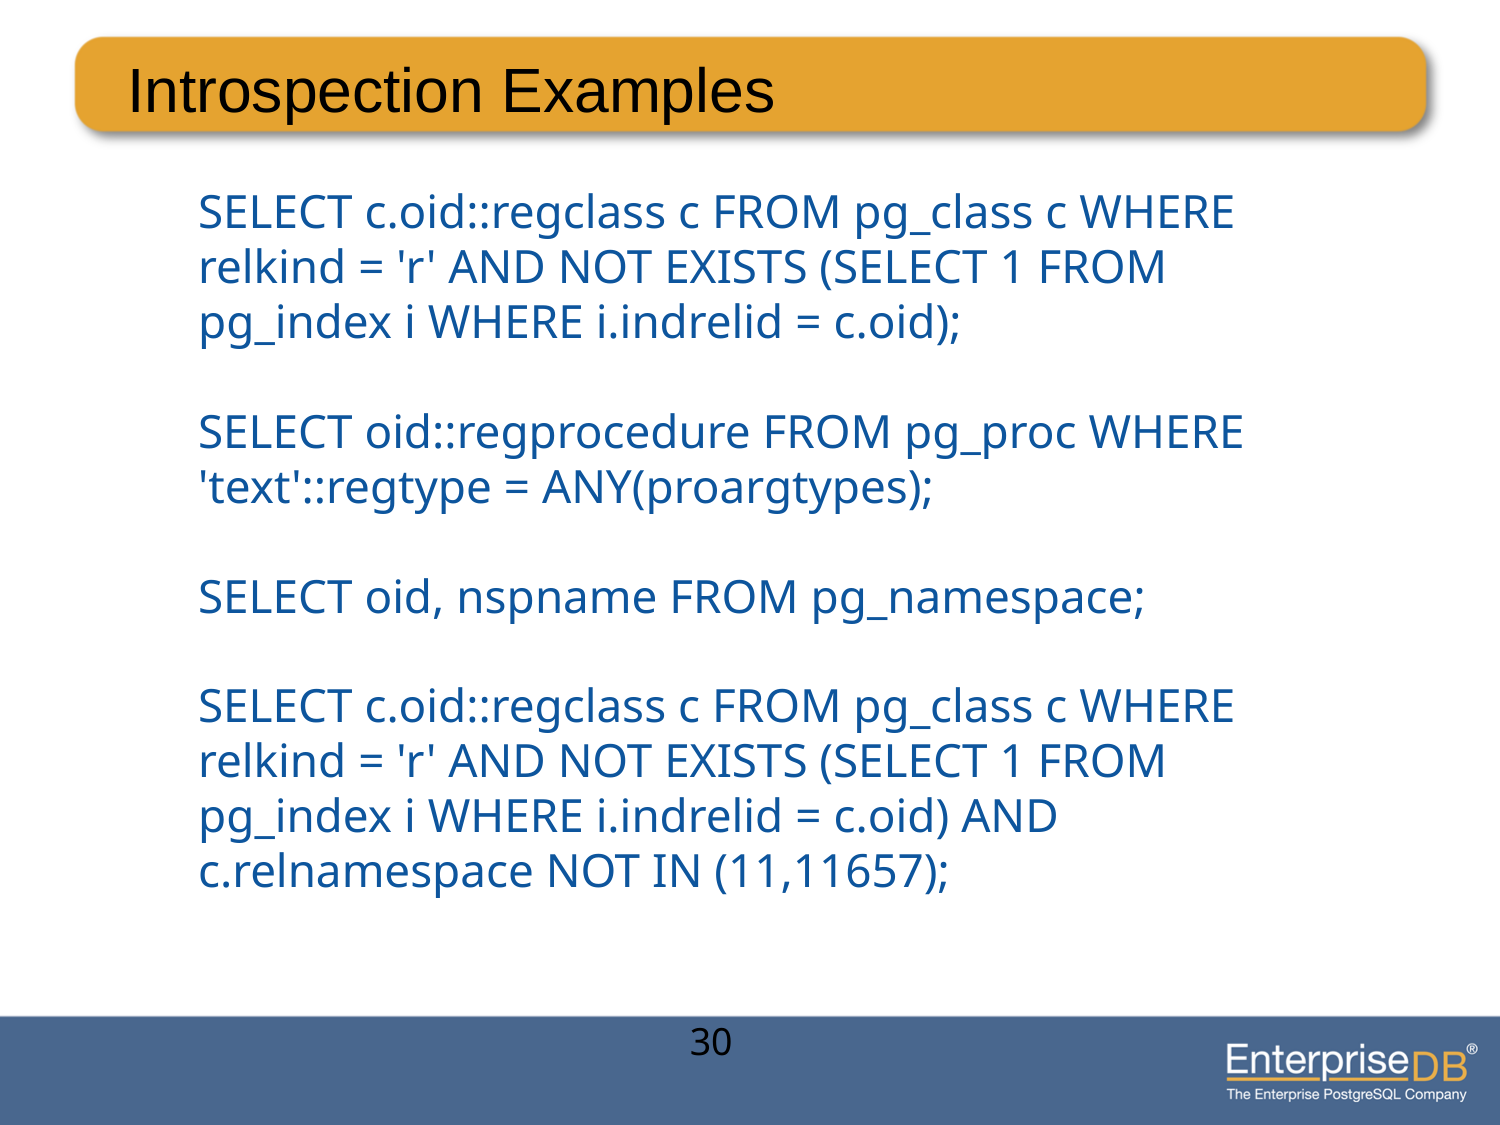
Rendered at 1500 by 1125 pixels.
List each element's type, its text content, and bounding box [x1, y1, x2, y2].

slide_number <number> [675, 1010, 825, 1125]
title Introspection Examples [112, 37, 1388, 138]
list SELECT c.oid::regclass c FROM pg_class c WHERE relkind = 'r' AND NOT EXISTS (SELECT 1 FROM pg_index i WHERE i.indrelid = c.oid); SELECT oid::regprocedure FROM pg_proc WHERE 'text'::regtype = ANY(proargtypes); SELECT oid, nspname FROM pg_namespace; SELECT c.oid::regclass c FROM pg_class c WHERE relkind = 'r' AND NOT EXISTS (SELECT 1 FROM pg_index i WHERE i.indrelid = c.oid) AND c.relnamespace NOT IN (11,11657); [112, 174, 1388, 963]
picture [0, 0, 1500, 1125]
